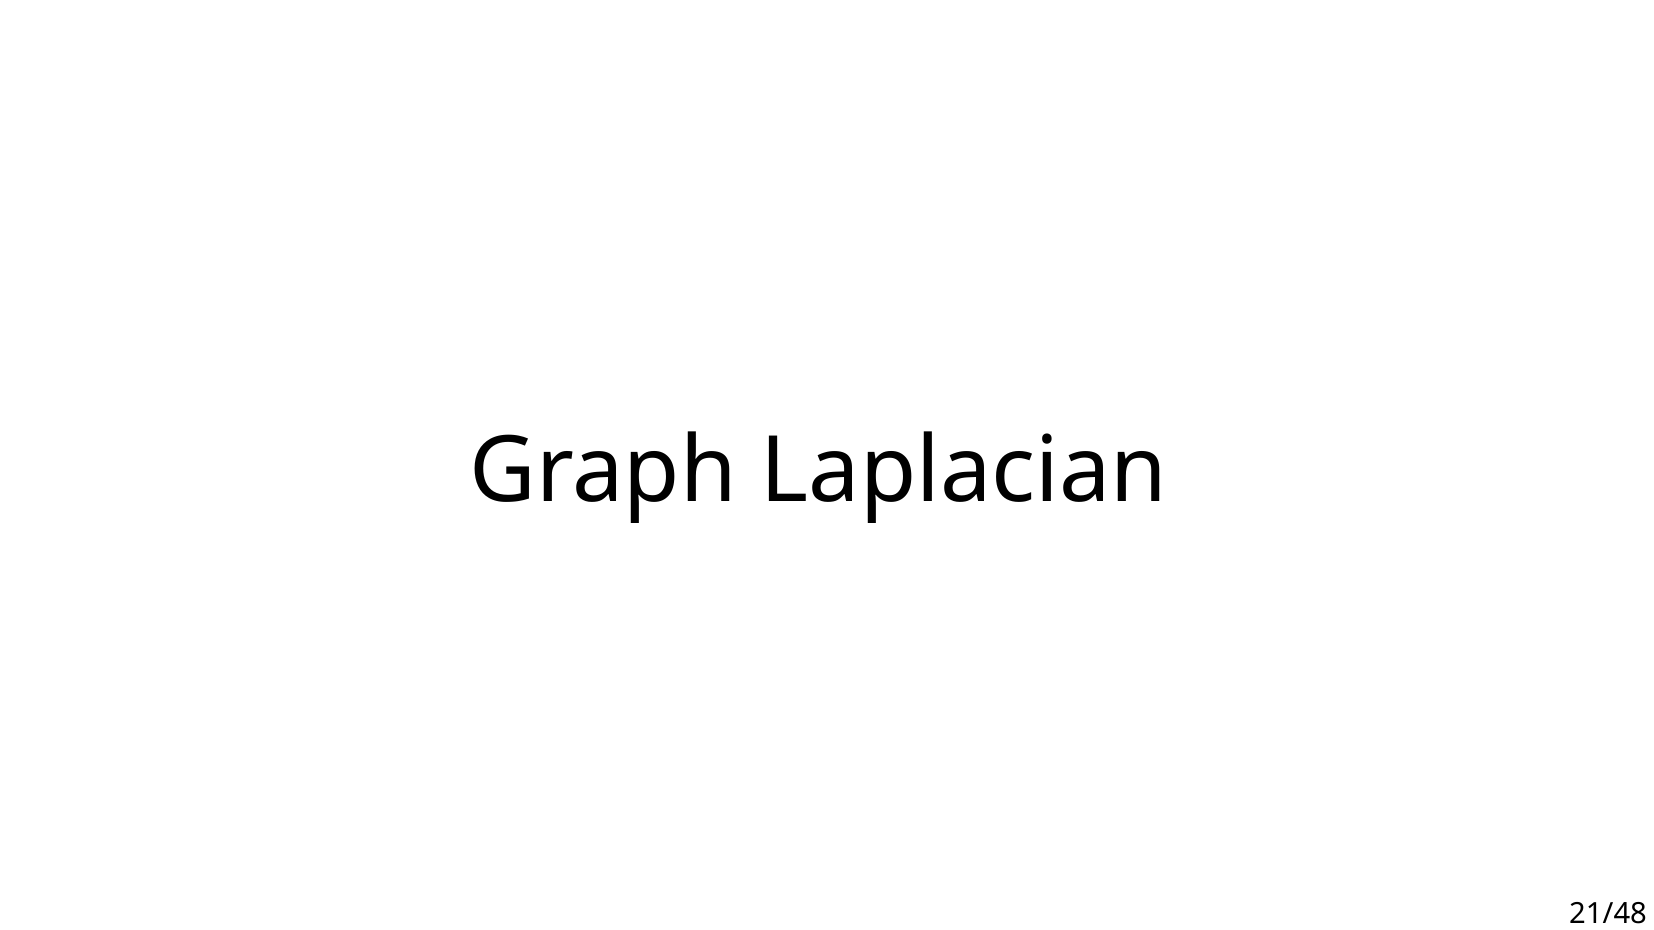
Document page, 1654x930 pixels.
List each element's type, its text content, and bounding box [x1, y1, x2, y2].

title Graph Laplacian [75, 362, 1564, 571]
